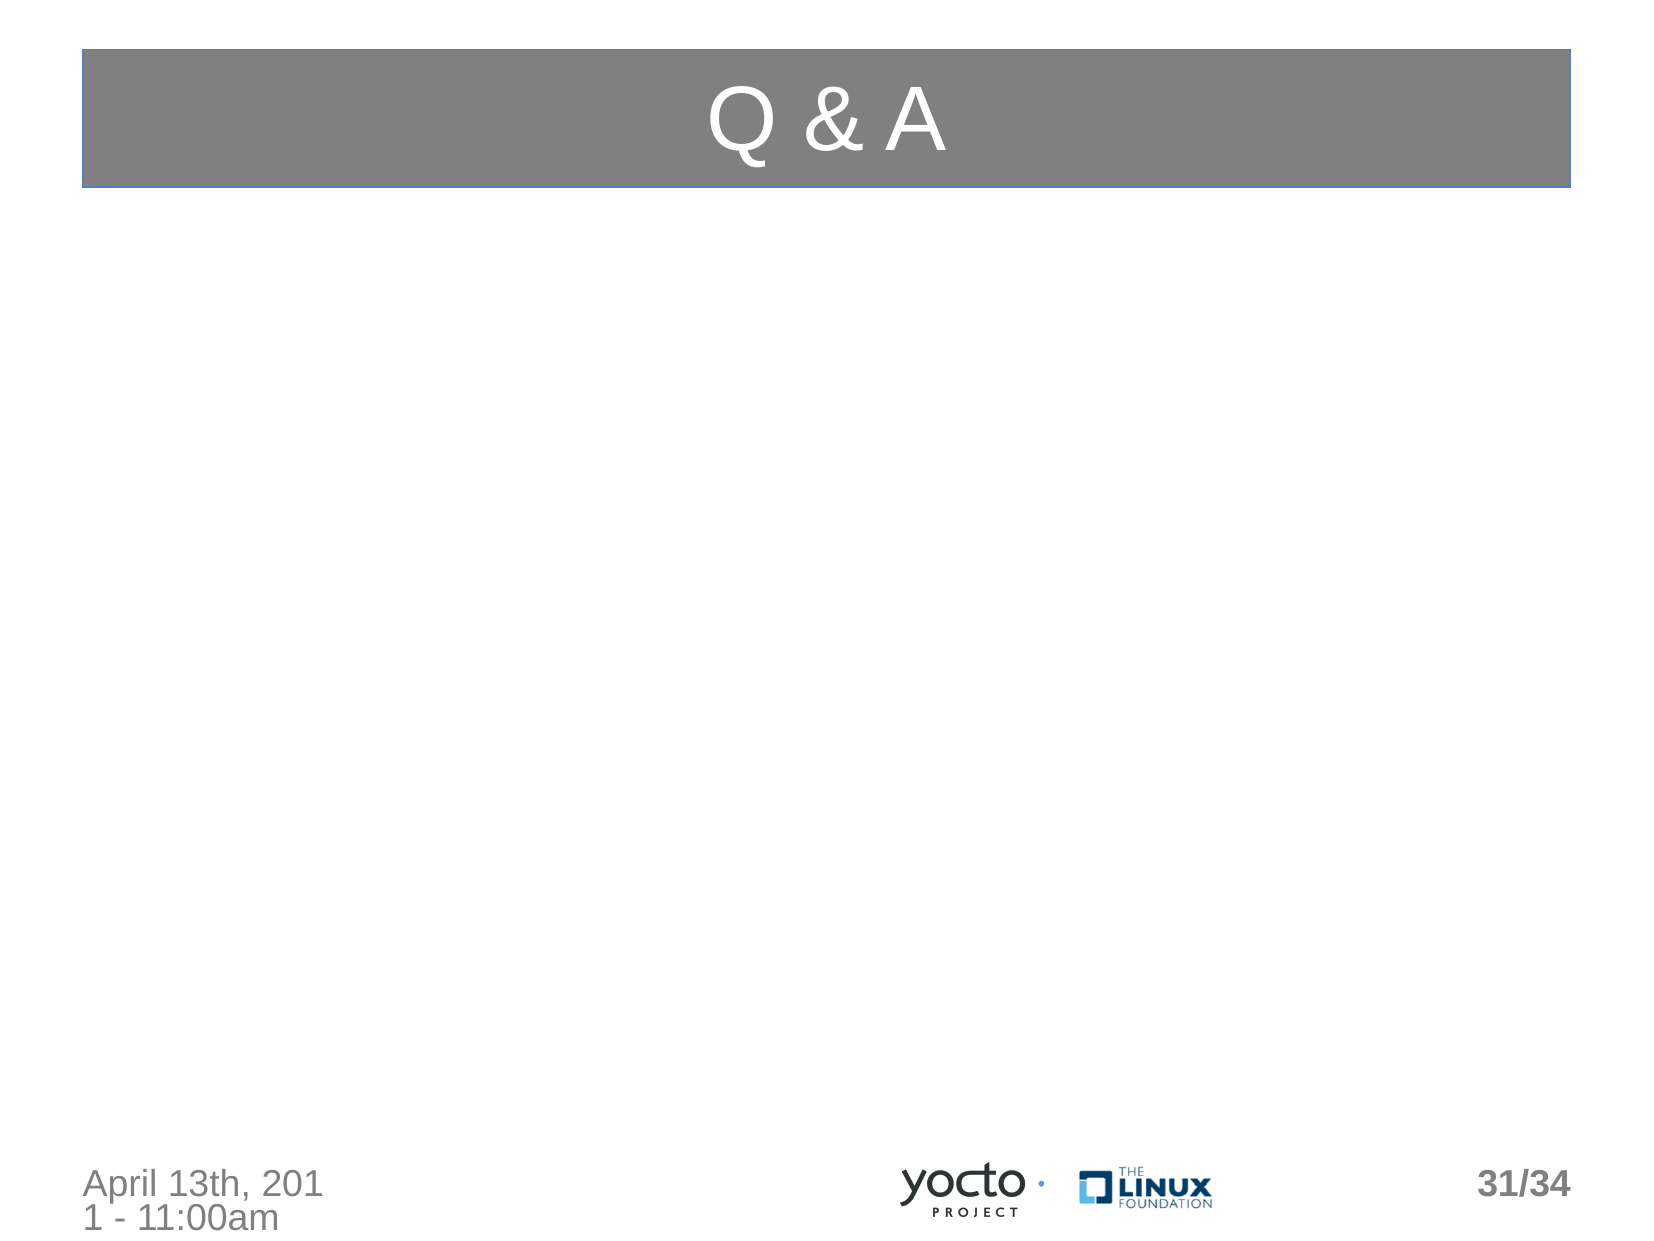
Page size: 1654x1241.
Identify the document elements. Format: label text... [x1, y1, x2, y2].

title Q & A [82, 49, 1571, 188]
picture [900, 1162, 1044, 1217]
picture [1075, 1162, 1215, 1211]
